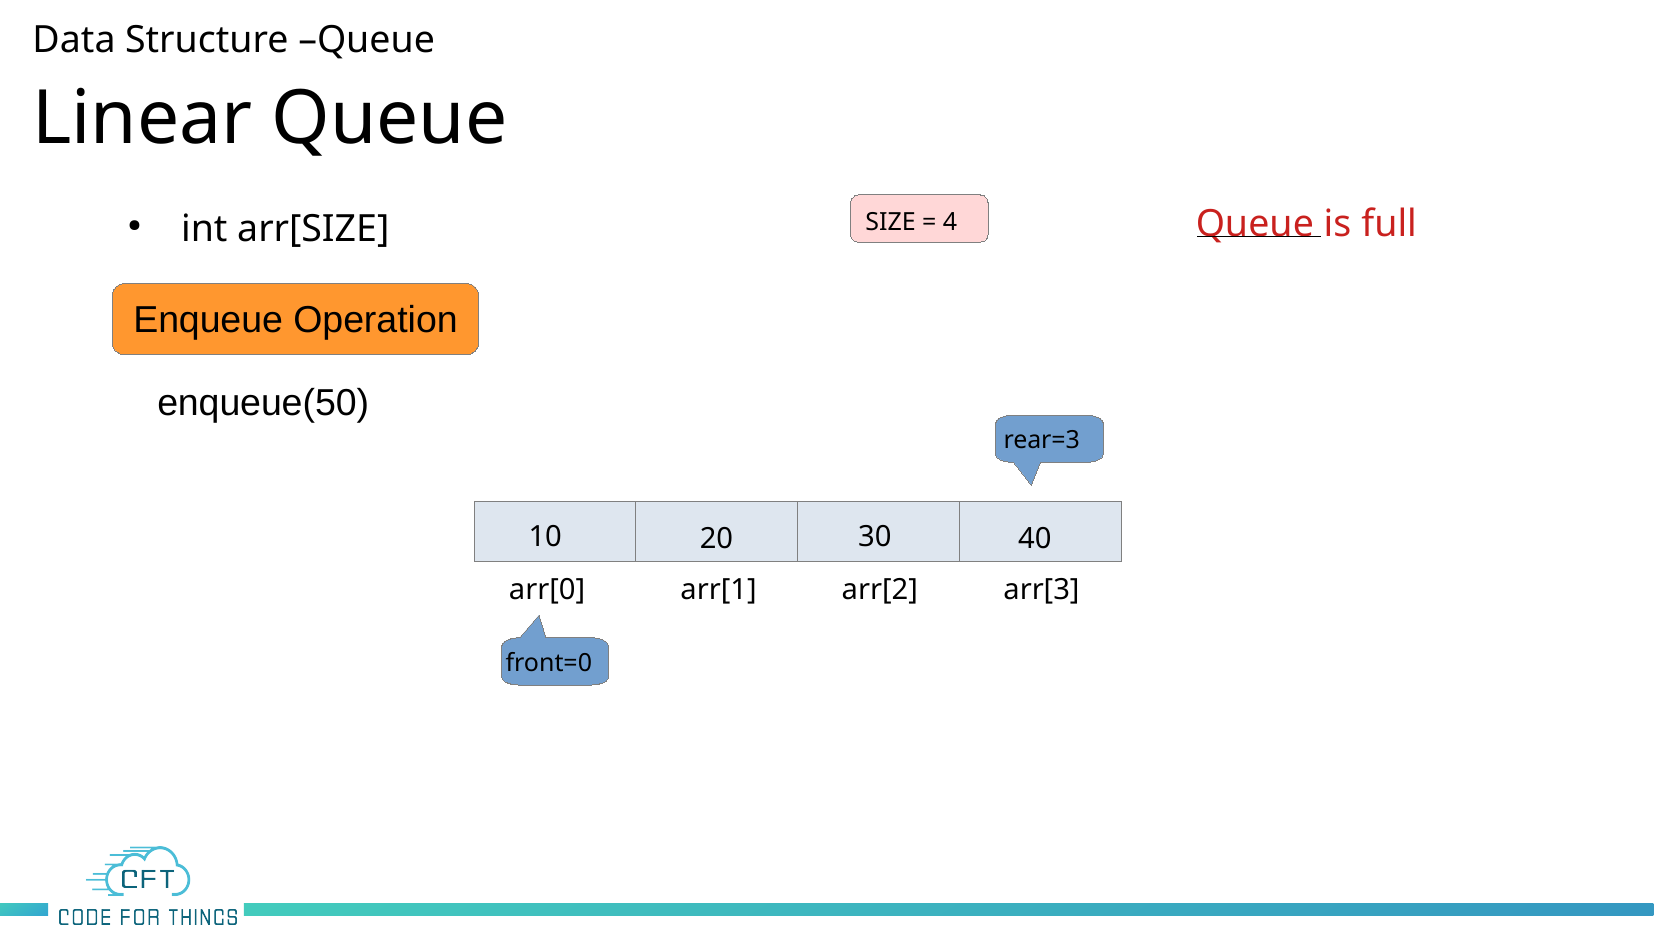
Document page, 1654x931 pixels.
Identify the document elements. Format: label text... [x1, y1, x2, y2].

text_box 30 [843, 508, 915, 566]
text_box rear=3 [982, 414, 1130, 463]
text_box arr[1] [665, 561, 826, 618]
picture [59, 846, 237, 925]
text_box [520, 615, 546, 637]
text_box front=0 [490, 637, 632, 686]
text_box int arr[SIZE] [95, 194, 567, 253]
text_box 20 [685, 510, 756, 567]
text_box Queue is full [1181, 188, 1469, 273]
title Data Structure –Queue Linear Queue [32, 12, 1184, 166]
text_box SIZE = 4 [850, 196, 990, 243]
text_box arr[2] [826, 561, 988, 618]
text_box [1014, 463, 1041, 486]
text_box arr[0] [494, 561, 665, 618]
text_box [474, 501, 1122, 562]
text_box arr[3] [988, 561, 1180, 618]
text_box Enqueue Operation [112, 283, 479, 355]
text_box 40 [1003, 510, 1075, 567]
text_box enqueue(50) [142, 374, 384, 432]
text_box 10 [513, 507, 585, 565]
